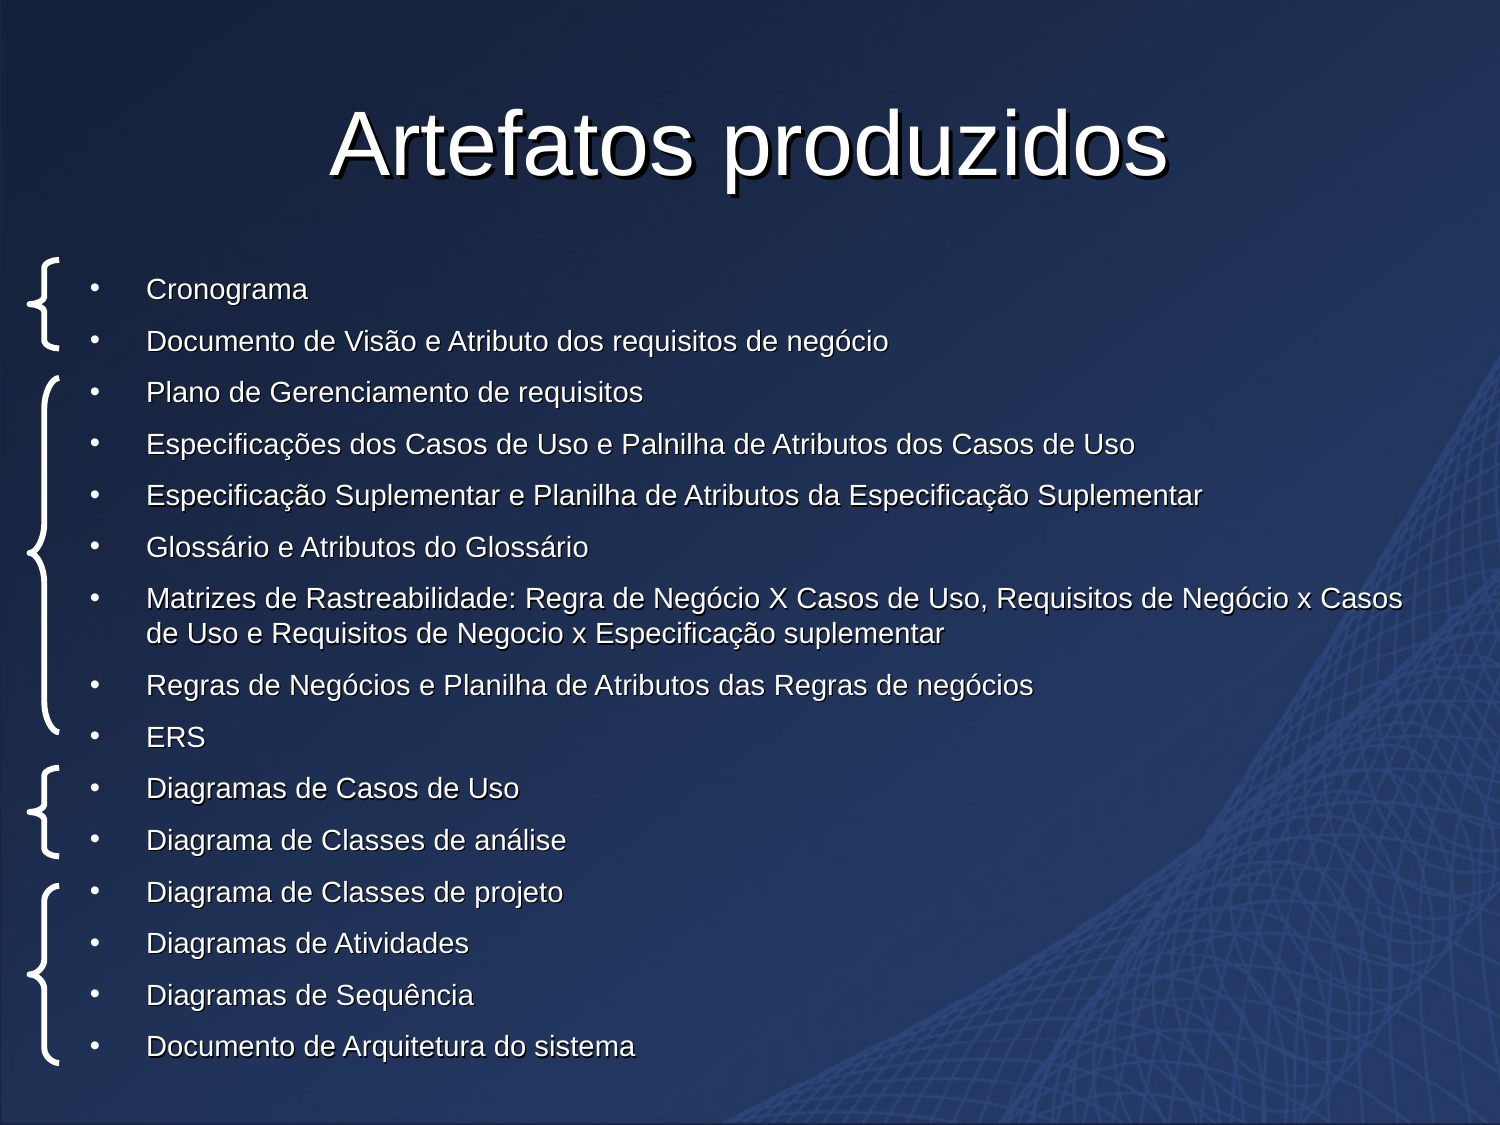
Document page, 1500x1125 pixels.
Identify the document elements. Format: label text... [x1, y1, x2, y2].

title Artefatos produzidos [75, 20, 1426, 257]
picture [0, 0, 1500, 1125]
list Cronograma Documento de Visão e Atributo dos requisitos de negócio Plano de Gerenciamento de requisitos Especificações dos Casos de Uso e Palnilha de Atributos dos Casos de Uso Especificação Suplementar e Planilha de Atributos da Especificação Suplementar Glossário e Atributos do Glossário Matrizes de Rastreabilidade: Regra de Negócio X Casos de Uso, Requisitos de Negócio x Casos de Uso e Requisitos de Negocio x Especificação suplementar Regras de Negócios e Planilha de Atributos das Regras de negócios ERS Diagramas de Casos de Uso Diagrama de Classes de análise Diagrama de Classes de projeto Diagramas de Atividades Diagramas de Sequência Documento de Arquitetura do sistema [75, 262, 1426, 1123]
